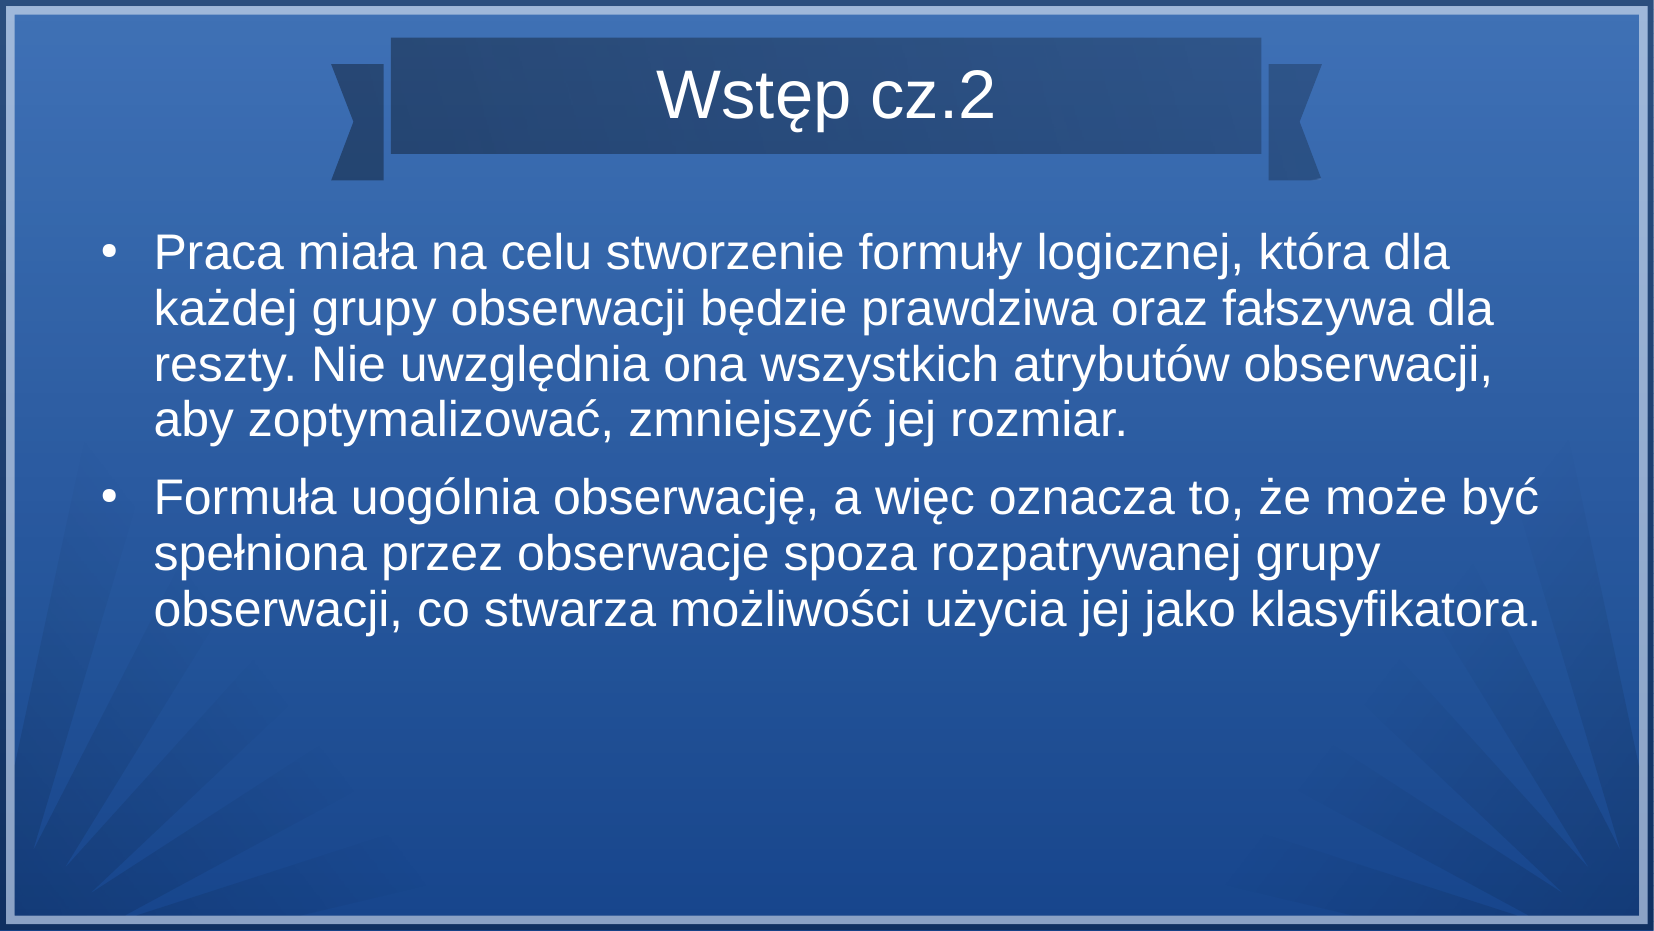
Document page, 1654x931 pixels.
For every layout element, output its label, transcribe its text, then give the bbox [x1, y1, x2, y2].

list Praca miała na celu stworzenie formuły logicznej, która dla każdej grupy obserwacji będzie prawdziwa oraz fałszywa dla reszty. Nie uwzględnia ona wszystkich atrybutów obserwacji, aby zoptymalizować, zmniejszyć jej rozmiar. Formuła uogólnia obserwację, a więc oznacza to, że może być spełniona przez obserwacje spoza rozpatrywanej grupy obserwacji, co stwarza możliwości użycia jej jako klasyfikatora. [82, 224, 1571, 848]
title Wstęp cz.2 [389, 35, 1264, 154]
